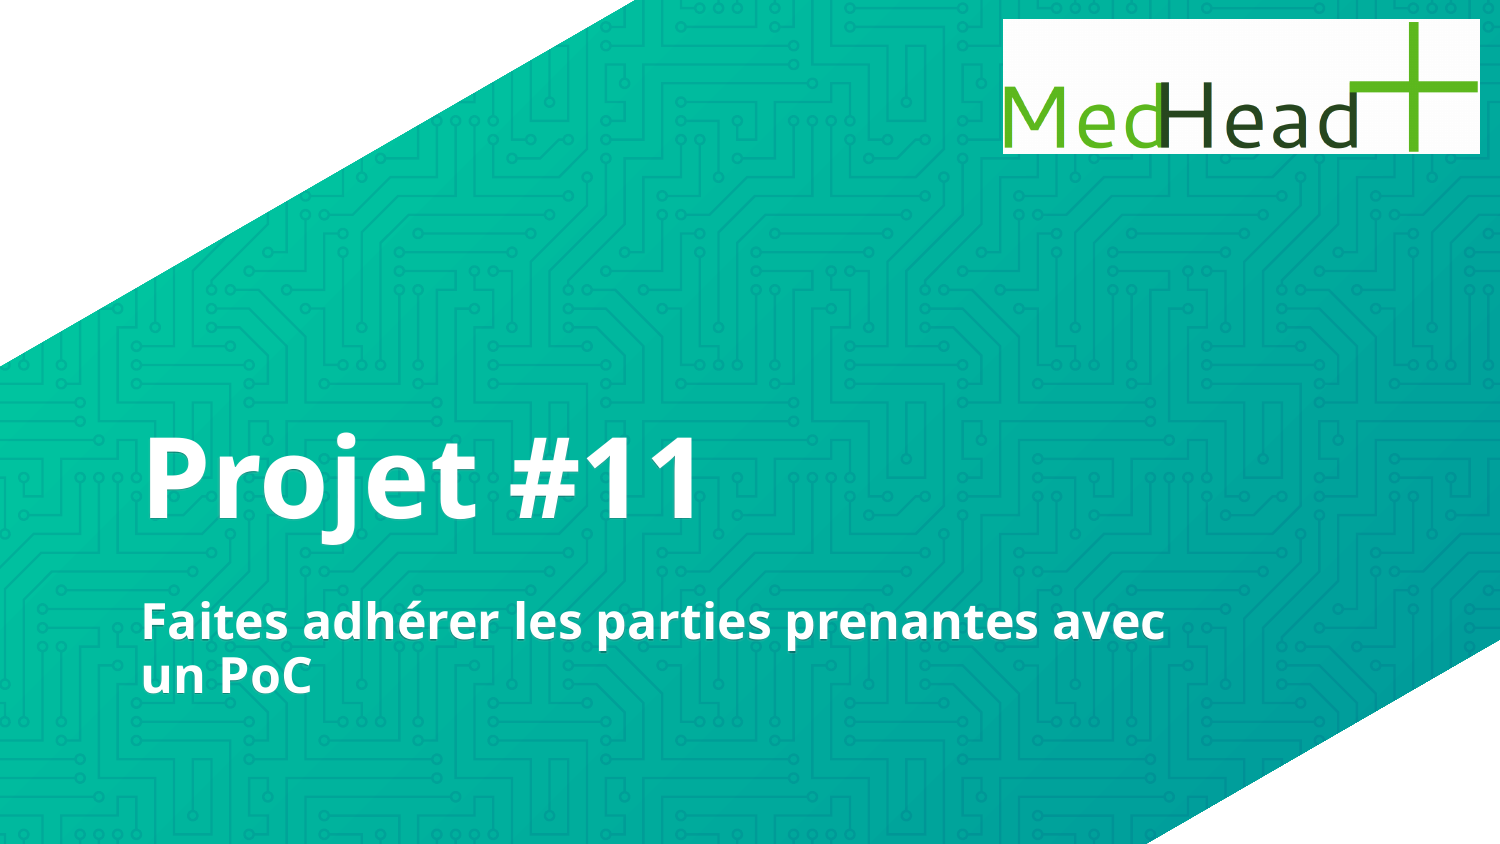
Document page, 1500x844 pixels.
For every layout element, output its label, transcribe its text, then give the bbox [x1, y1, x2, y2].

title Projet #11 Faites adhérer les parties prenantes avec un PoC [140, 307, 1202, 705]
picture [1003, 19, 1480, 154]
